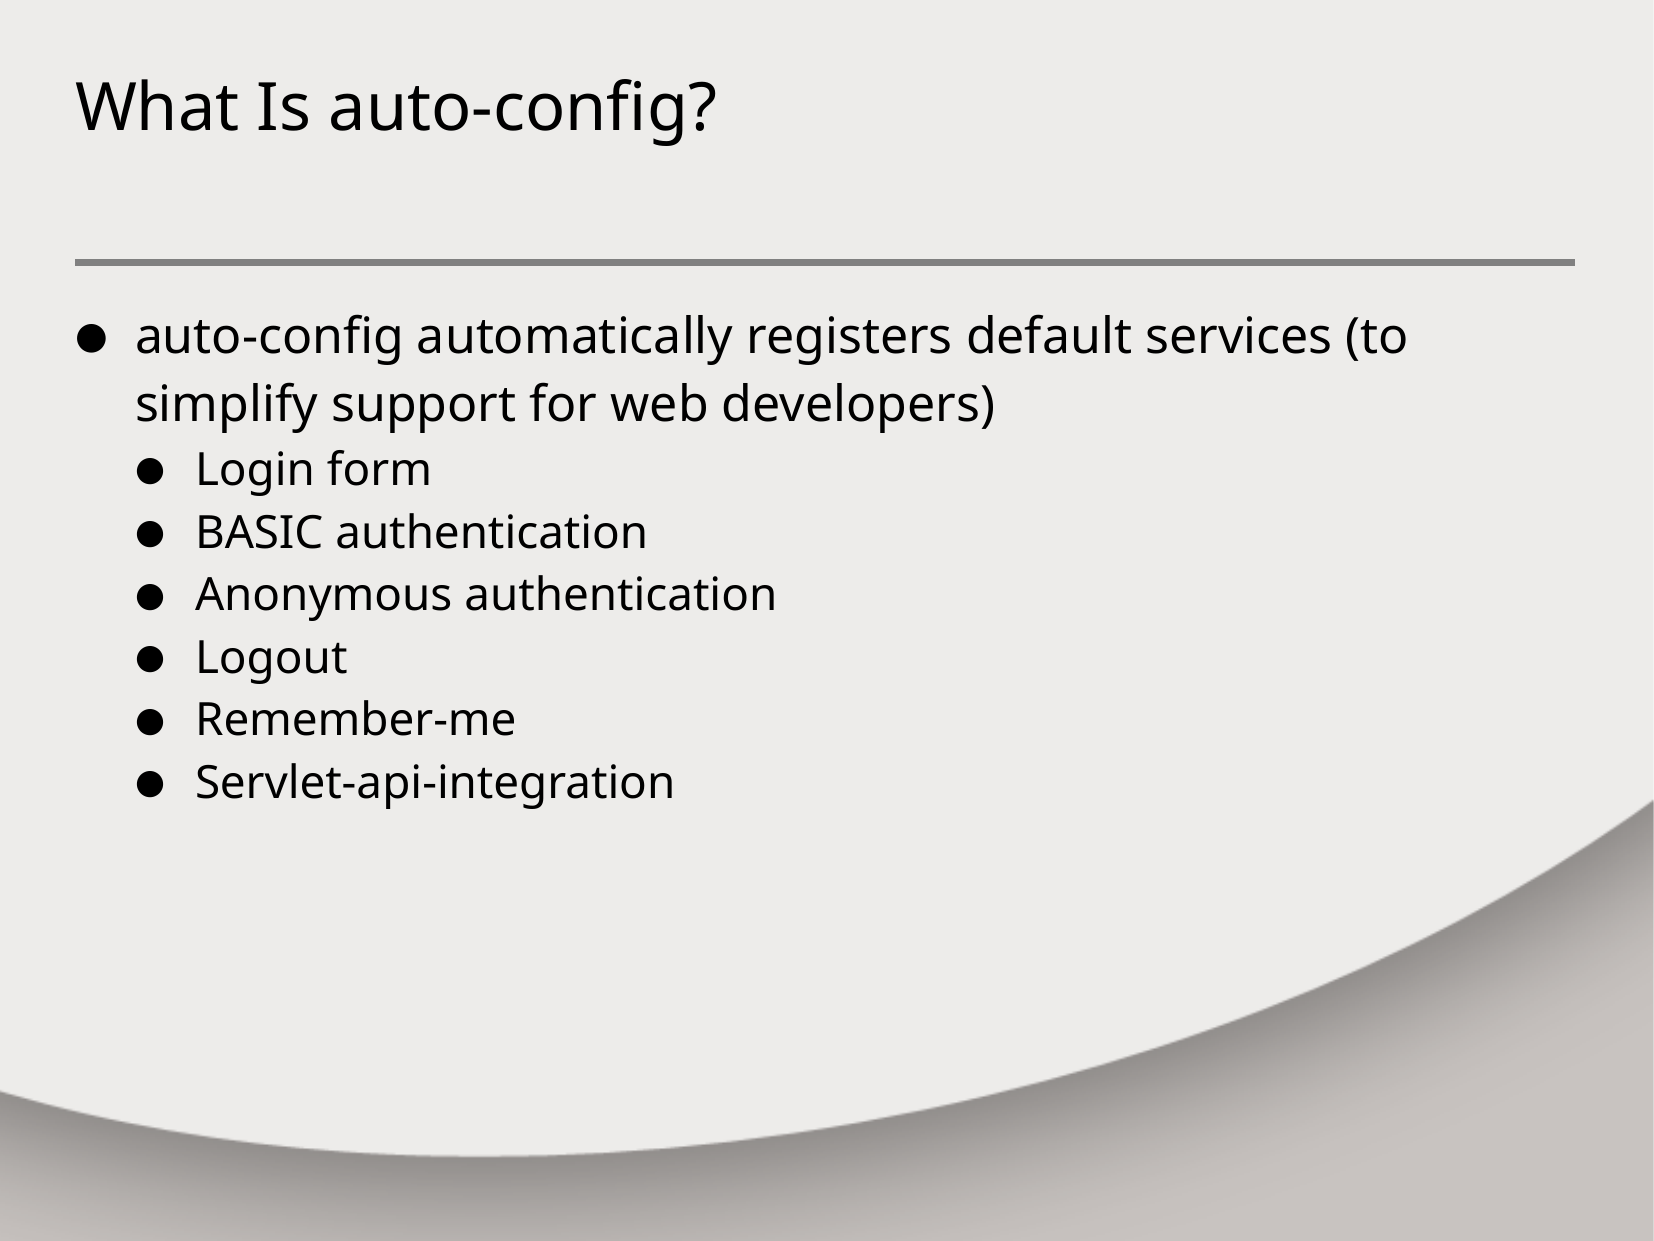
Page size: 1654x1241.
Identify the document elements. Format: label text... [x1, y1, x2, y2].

picture [0, 0, 1654, 1241]
list auto-config automatically registers default services (to simplify support for web developers) Login form BASIC authentication Anonymous authentication Logout Remember-me Servlet-api-integration [75, 300, 1576, 1163]
title What Is auto-config? [75, 75, 1576, 226]
